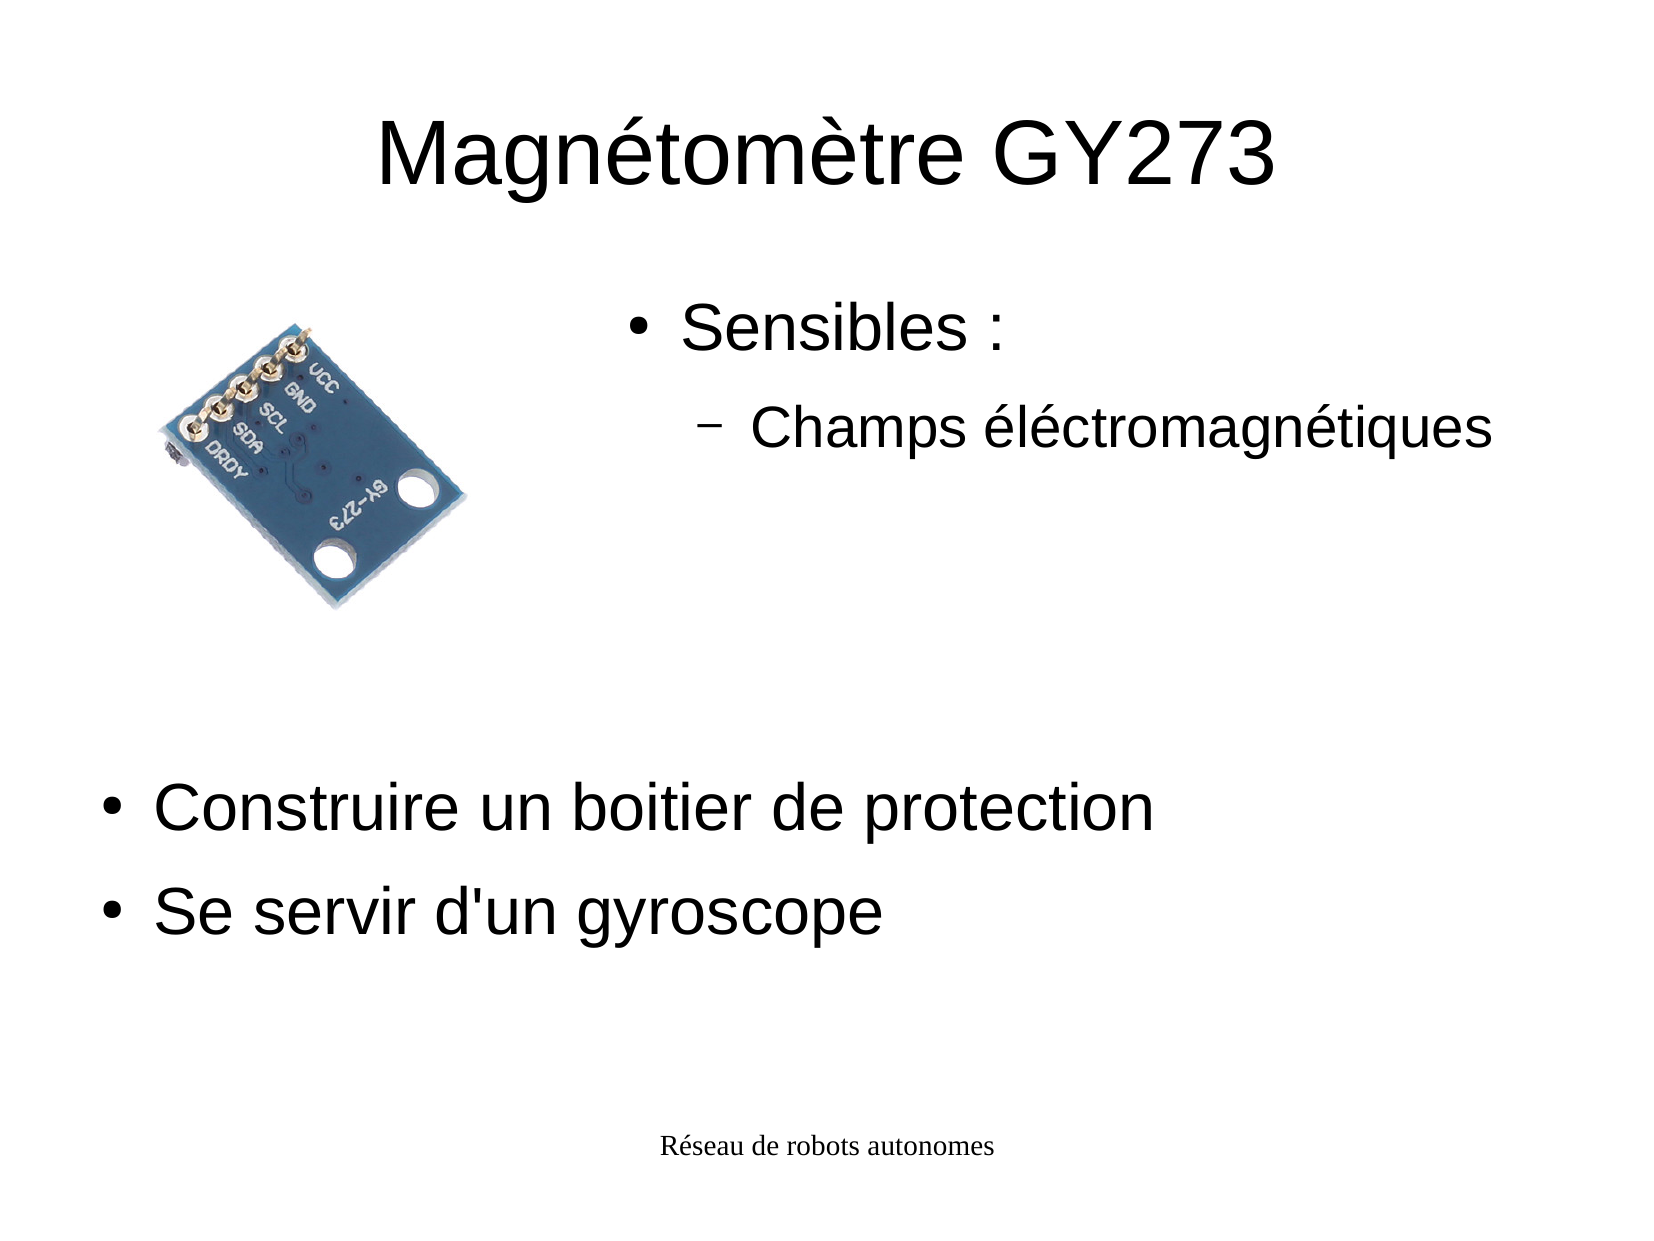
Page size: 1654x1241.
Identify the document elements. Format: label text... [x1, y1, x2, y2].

title Magnétomètre GY273 [82, 49, 1571, 257]
list Sensibles : Champs éléctromagnétiques [609, 290, 1539, 634]
picture [141, 295, 485, 639]
list Construire un boitier de protection Se servir d'un gyroscope [82, 665, 1538, 1009]
